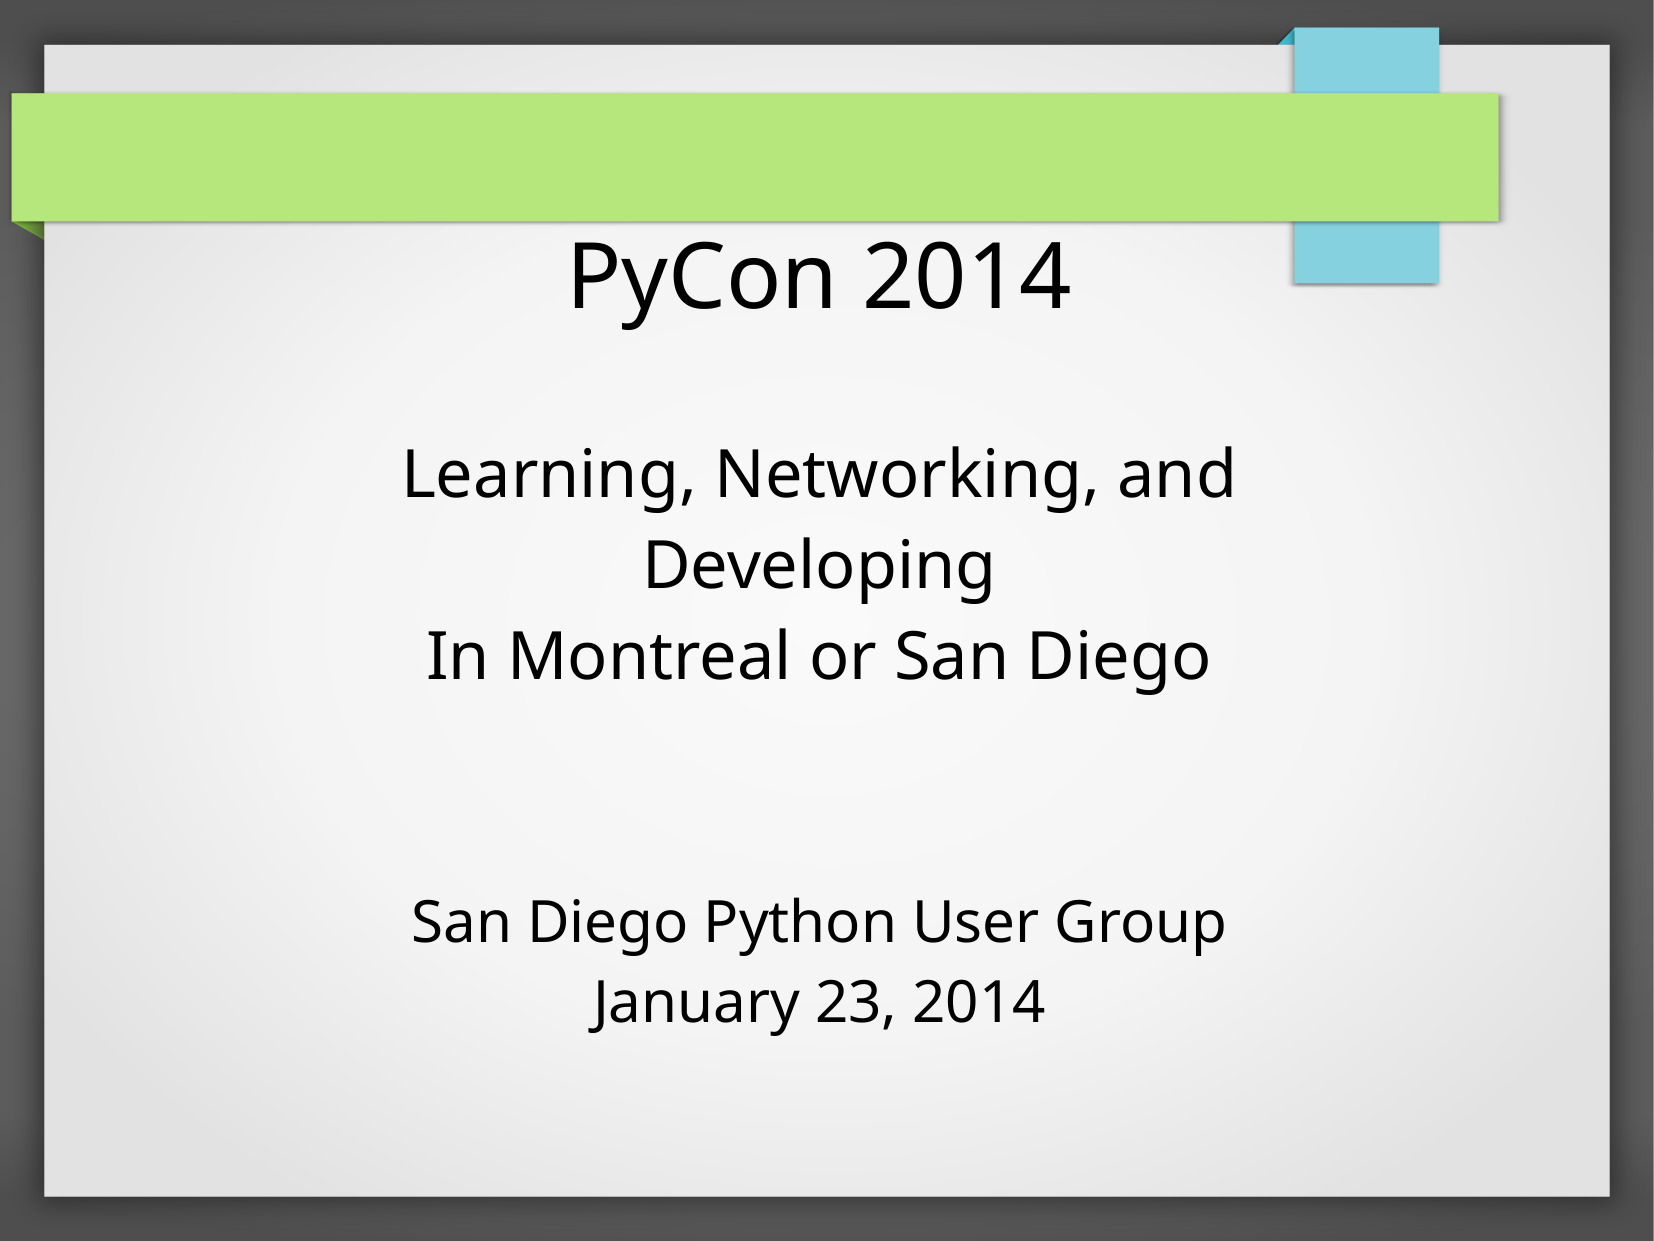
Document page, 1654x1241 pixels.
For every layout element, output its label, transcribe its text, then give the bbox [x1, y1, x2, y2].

subtitle PyCon 2014 Learning, Networking, and Developing In Montreal or San Diego San Diego Python User Group January 23, 2014 [228, 165, 1411, 1086]
picture [0, 0, 1654, 1241]
